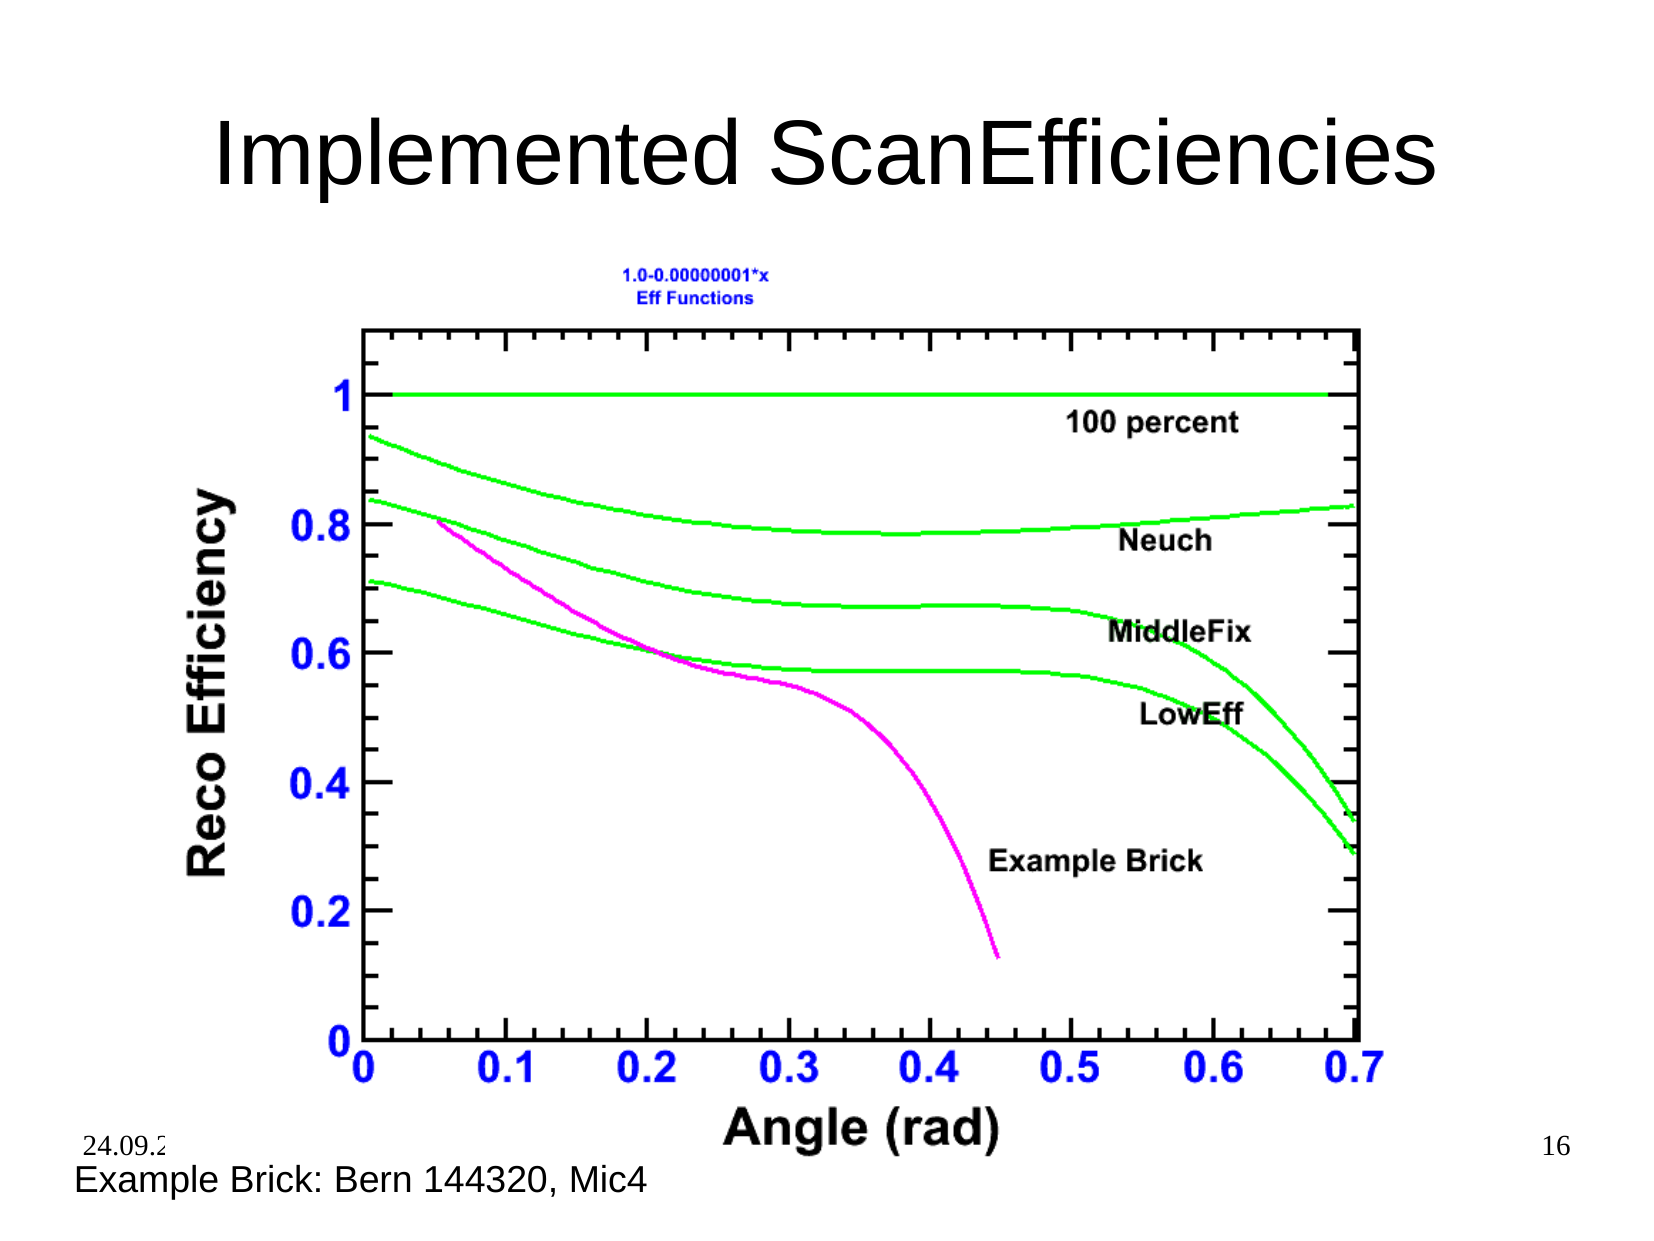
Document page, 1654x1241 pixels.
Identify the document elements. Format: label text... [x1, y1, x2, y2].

title Implemented ScanEfficiencies [82, 49, 1571, 257]
text_box Example Brick: Bern 144320, Mic4 [59, 1151, 798, 1209]
picture [165, 236, 1492, 1182]
